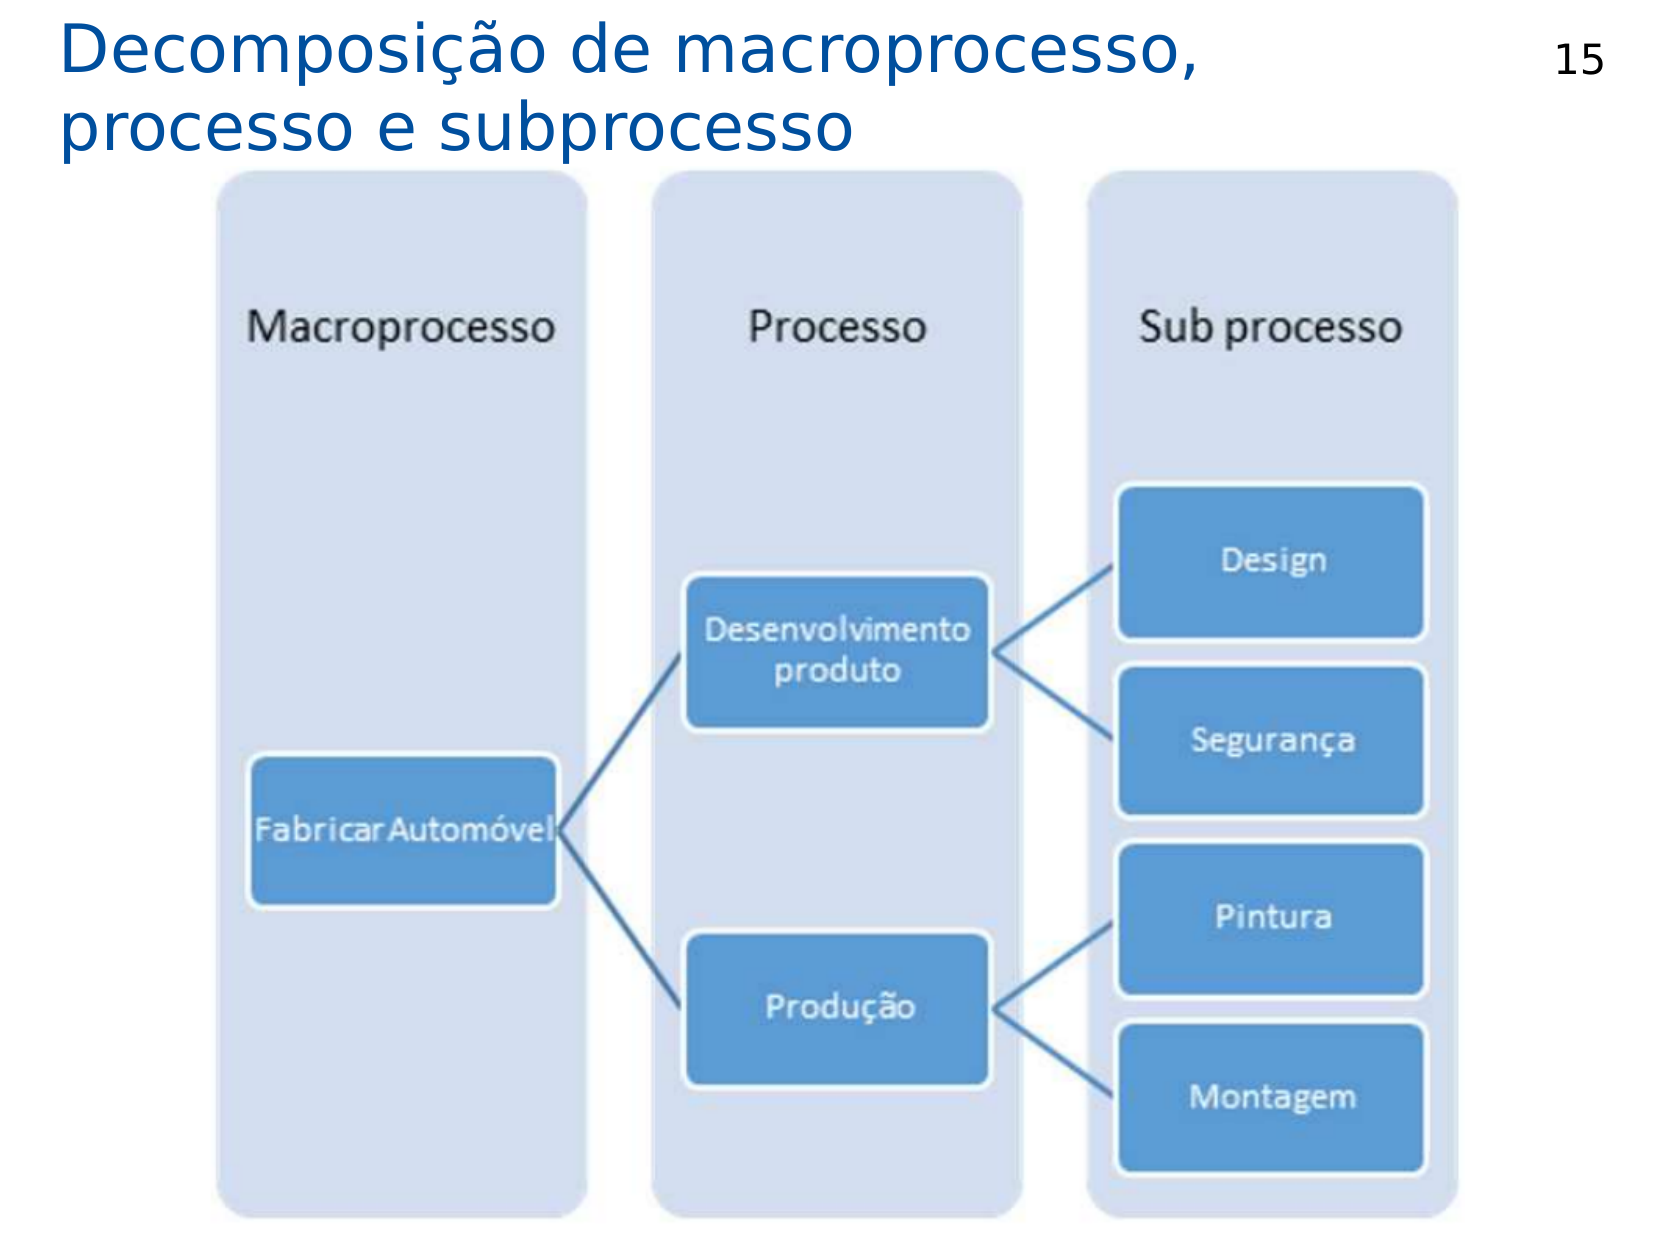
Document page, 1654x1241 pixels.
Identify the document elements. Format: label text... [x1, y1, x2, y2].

picture [210, 166, 1465, 1225]
title Decomposição de macroprocesso, processo e subprocesso [59, 10, 1506, 167]
